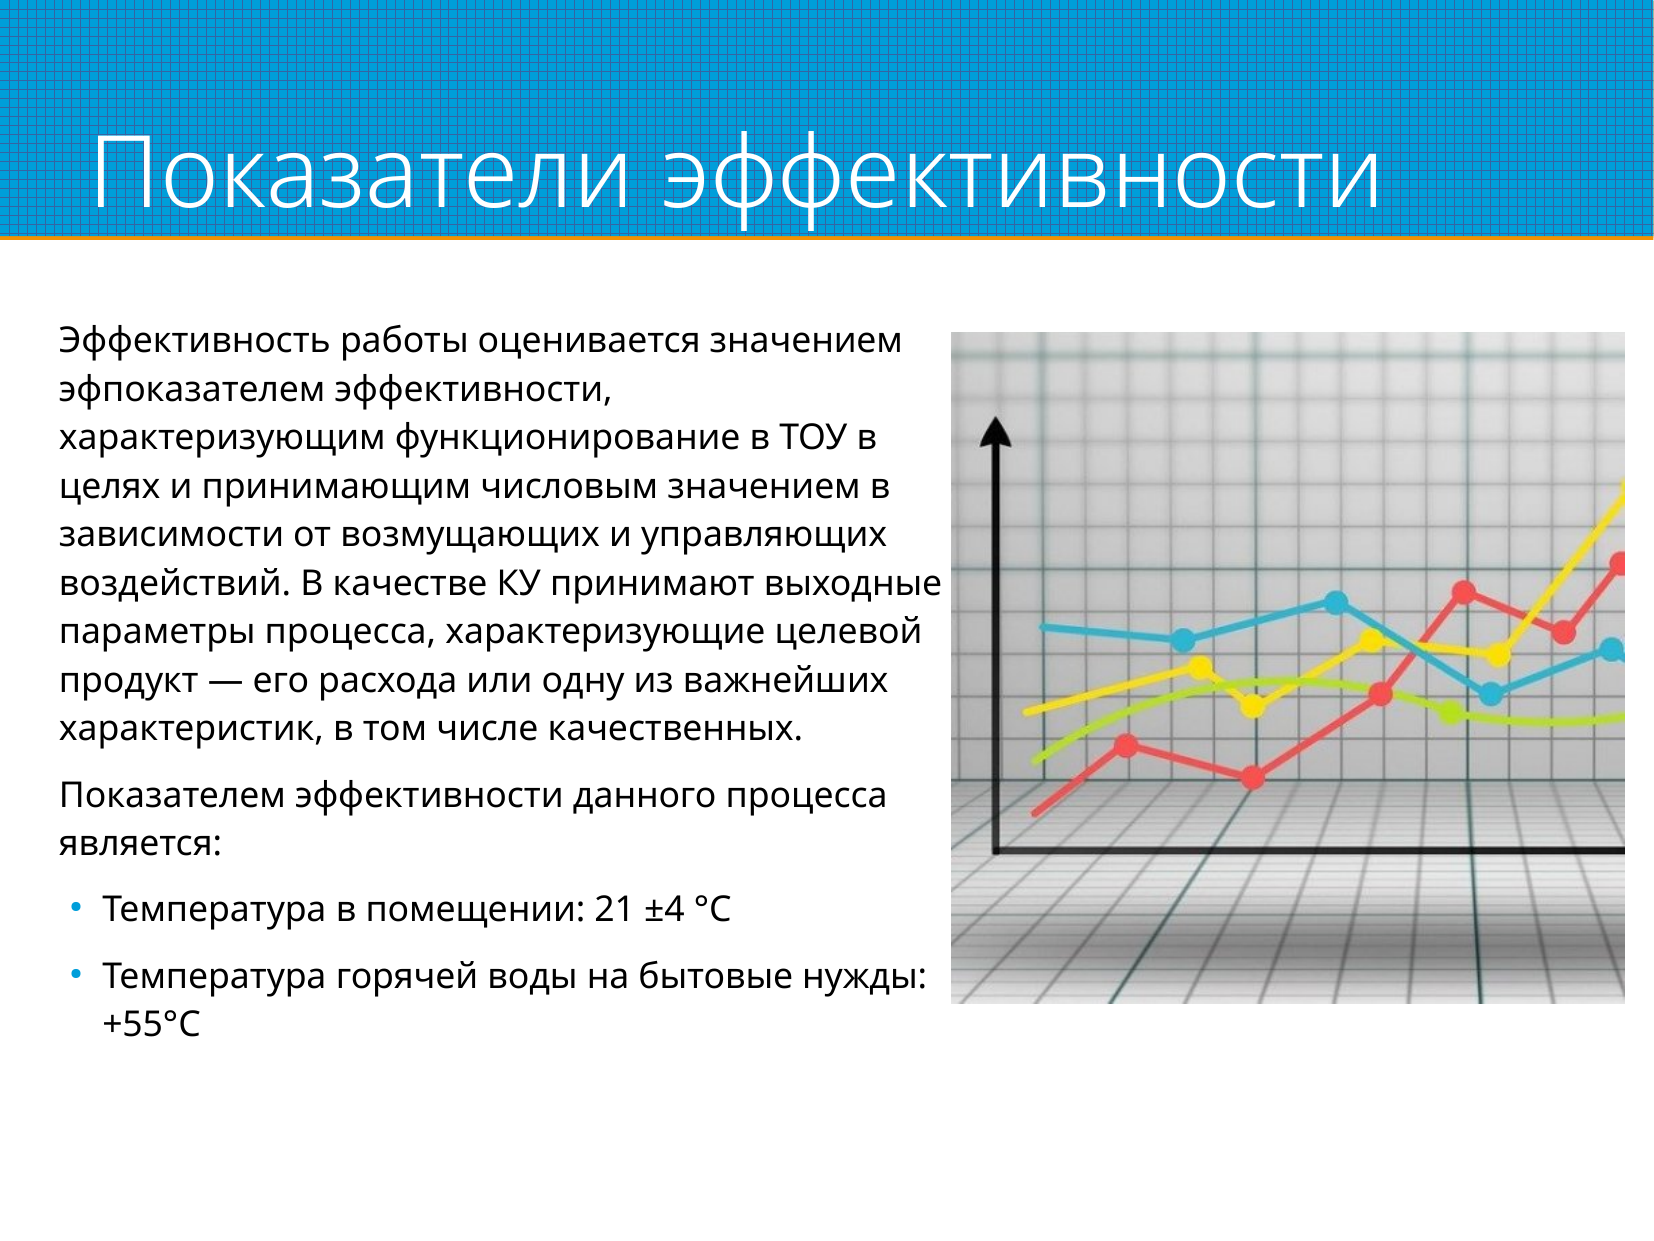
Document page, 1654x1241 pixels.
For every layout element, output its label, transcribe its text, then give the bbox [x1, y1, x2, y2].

title Показатели эффективности [88, 19, 1565, 237]
picture [951, 332, 1625, 1004]
list Эффективность работы оценивается значением эфпоказателем эффективности, характеризующим функционирование в ТОУ в целях и принимающим числовым значением в зависимости от возмущающих и управляющих воздействий. В качестве КУ принимают выходные параметры процесса, характеризующие целевой продукт — его расхода или одну из важнейших характеристик, в том числе качественных. Показателем эффективности данного процесса является: Температура в помещении: 21 ±4 °С Температура горячей воды на бытовые нужды: +55°С [59, 314, 945, 1083]
